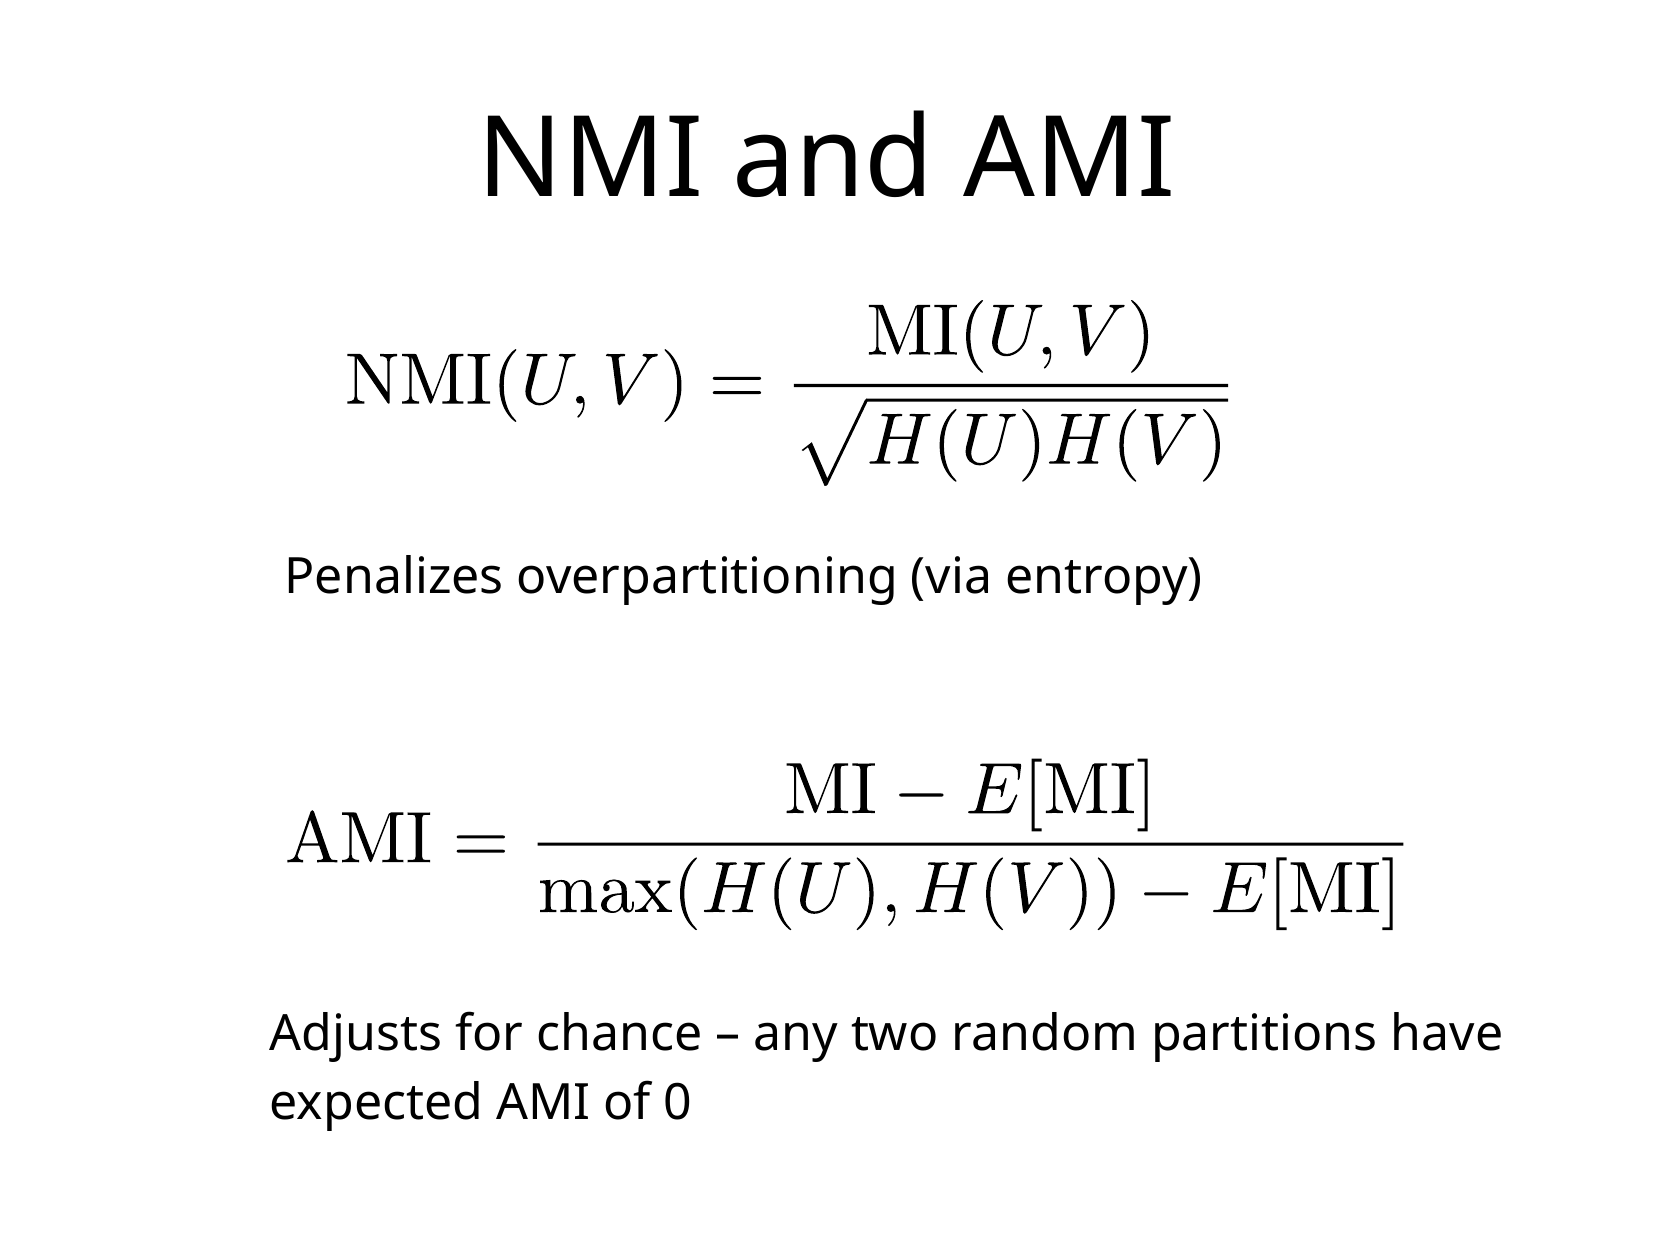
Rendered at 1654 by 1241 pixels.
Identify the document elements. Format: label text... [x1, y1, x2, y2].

title NMI and AMI [82, 49, 1571, 257]
text_box Adjusts for chance – any two random partitions have expected AMI of 0 [255, 990, 1546, 1105]
text_box [285, 758, 1404, 931]
text_box Penalizes overpartitioning (via entropy) [270, 532, 1561, 598]
text_box [345, 300, 1229, 486]
